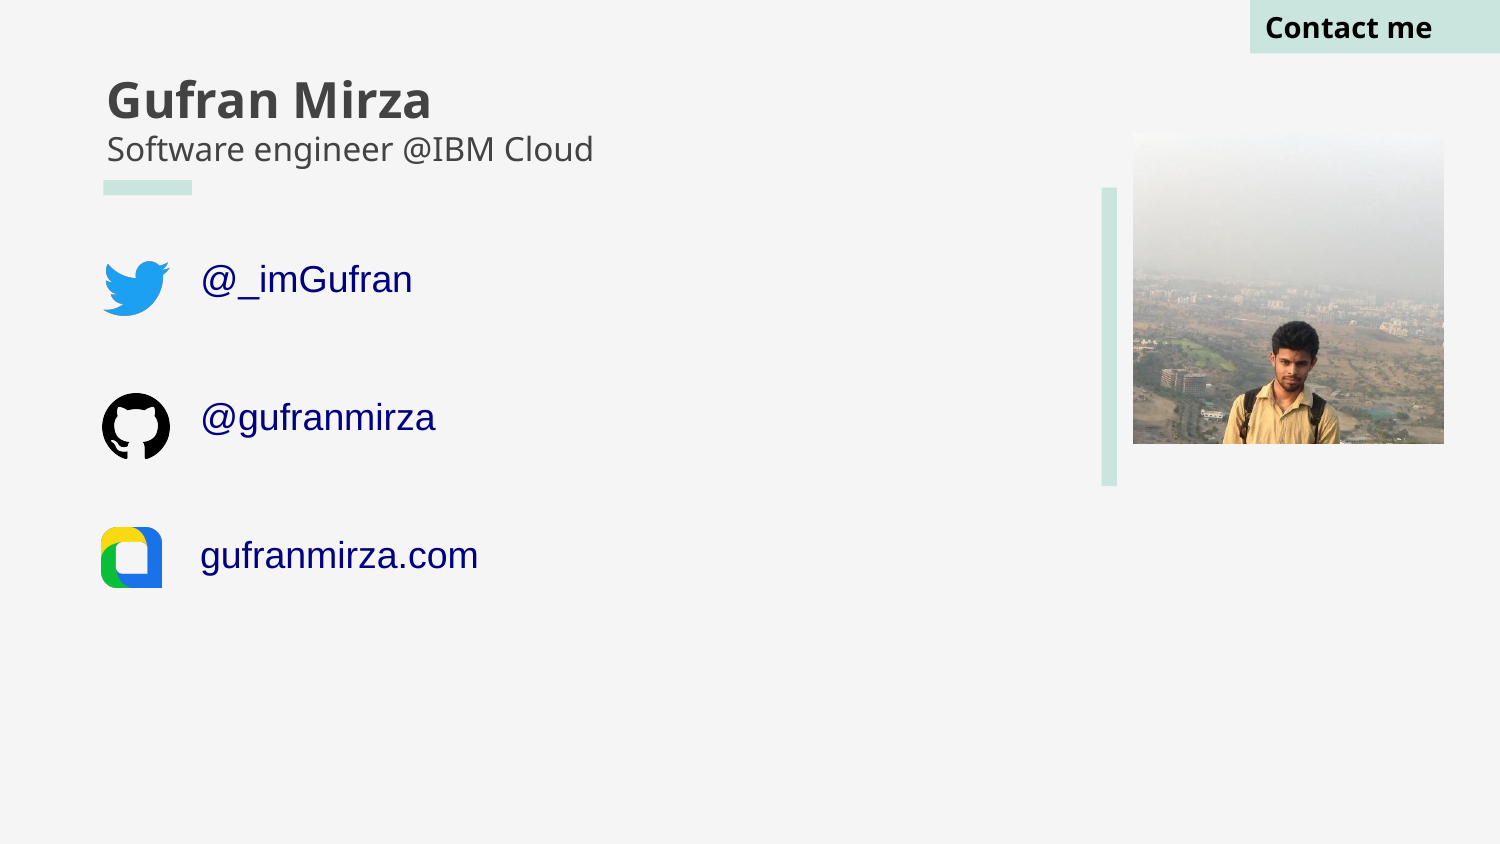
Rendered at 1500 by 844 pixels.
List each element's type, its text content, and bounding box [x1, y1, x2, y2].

picture [102, 392, 170, 460]
text_box Software engineer @IBM Cloud [91, 112, 775, 196]
picture [103, 261, 170, 316]
text_box @_imGufran [185, 239, 554, 334]
picture [101, 527, 162, 588]
text_box Gufran Mirza [91, 53, 476, 112]
text_box [1101, 187, 1117, 487]
text_box @gufranmirza [185, 377, 587, 472]
text_box gufranmirza.com [185, 516, 587, 611]
picture [1133, 133, 1444, 444]
text_box Contact me [1250, 0, 1500, 54]
